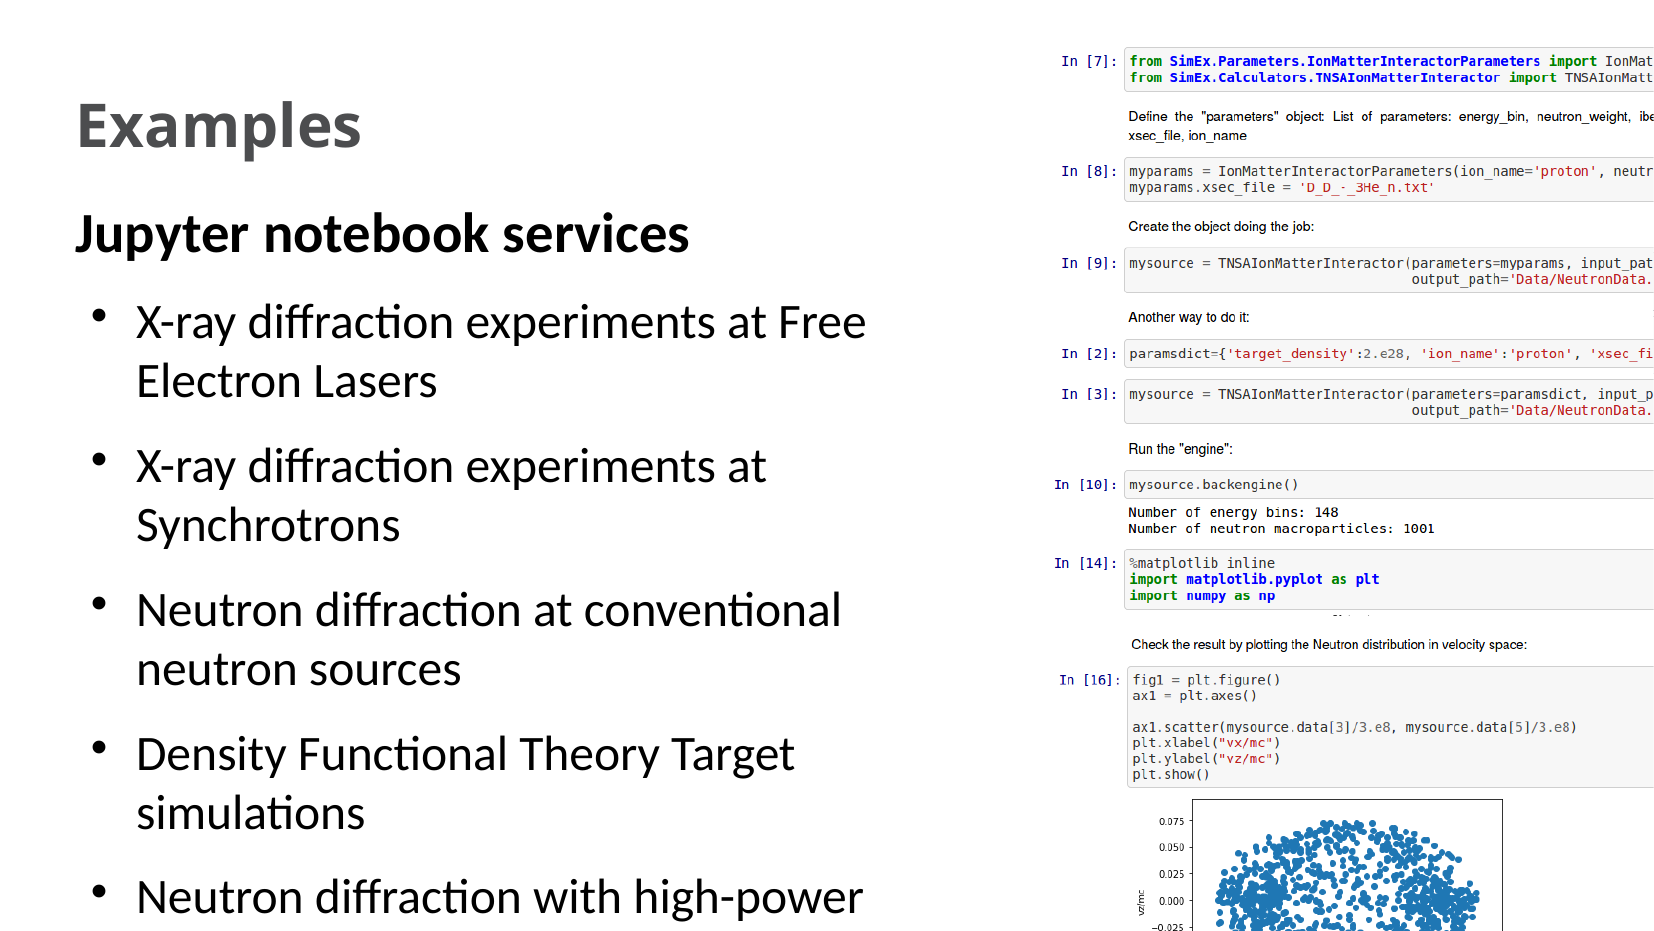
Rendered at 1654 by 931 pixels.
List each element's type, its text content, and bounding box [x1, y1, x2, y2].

text_box Examples [75, 86, 1040, 160]
picture [1040, 32, 1654, 931]
text_box Jupyter notebook services X-ray diffraction experiments at Free Electron Lasers X-ray diffraction experiments at Synchrotrons Neutron diffraction at conventional neutron sources Density Functional Theory Target simulations Neutron diffraction with high-power laser generated neutron [75, 195, 887, 931]
text_box Examples [254, 121, 266, 140]
